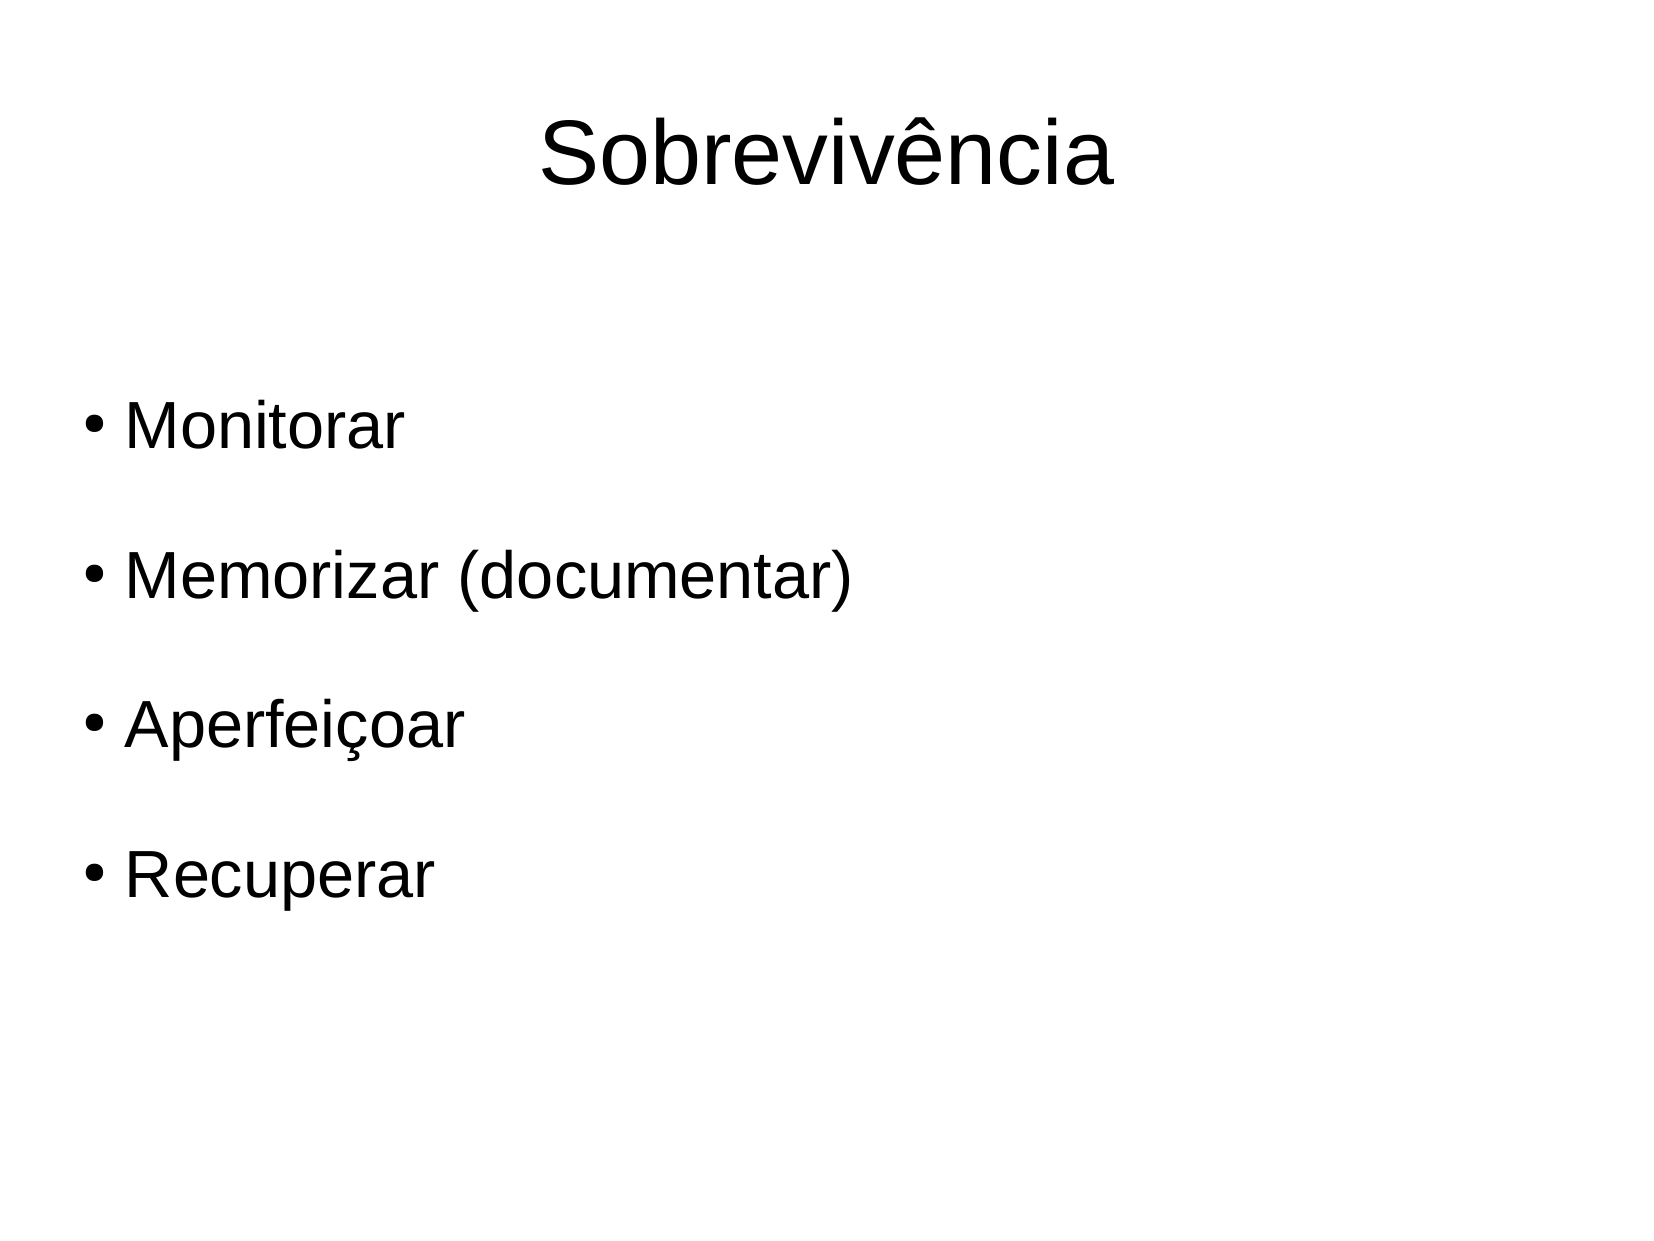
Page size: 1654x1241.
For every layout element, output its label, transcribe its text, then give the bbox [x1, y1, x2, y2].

subtitle Monitorar Memorizar (documentar) Aperfeiçoar Recuperar [82, 290, 1538, 1010]
title Sobrevivência [82, 49, 1571, 257]
